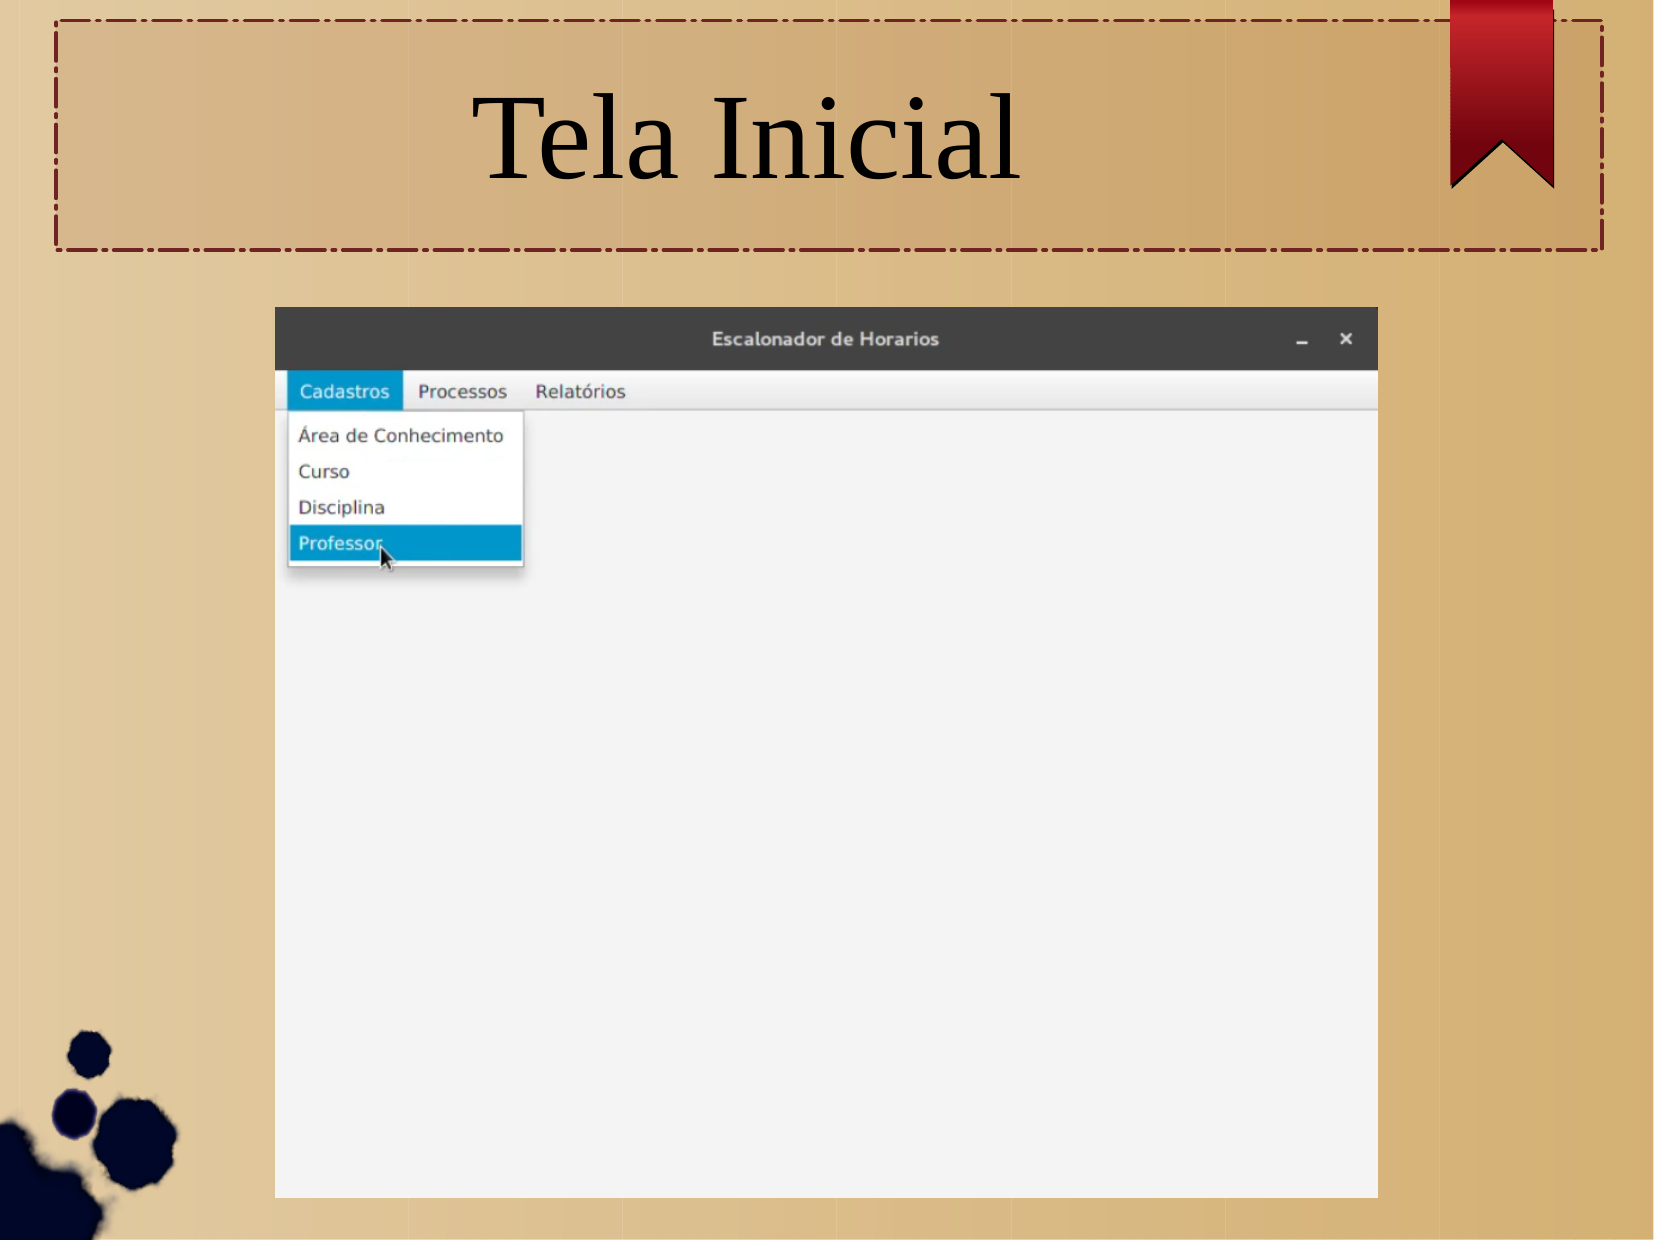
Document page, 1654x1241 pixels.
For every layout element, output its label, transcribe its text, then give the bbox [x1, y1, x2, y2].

picture [275, 307, 1378, 1198]
title Tela Inicial [82, 47, 1412, 229]
